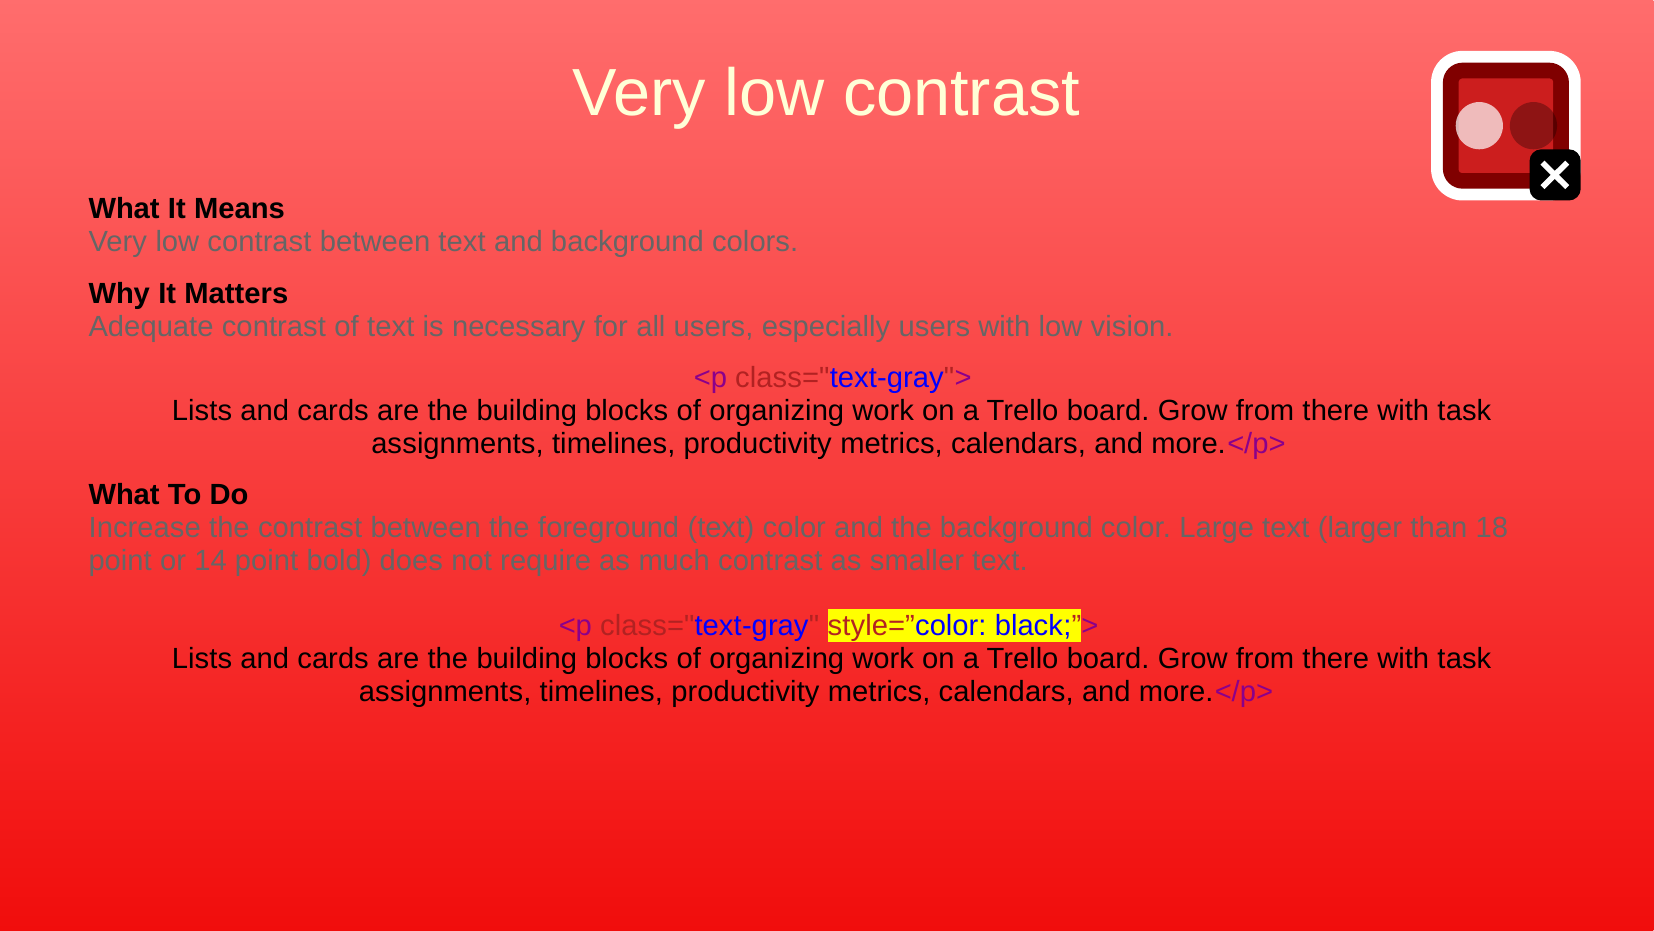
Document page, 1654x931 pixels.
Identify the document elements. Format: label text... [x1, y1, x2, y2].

subtitle What It Means Very low contrast between text and background colors. Why It Matters Adequate contrast of text is necessary for all users, especially users with low vision. <p class="text-gray"> Lists and cards are the building blocks of organizing work on a Trello board. Grow from there with task assignments, timelines, productivity metrics, calendars, and more.</p> What To Do Increase the contrast between the foreground (text) color and the background color. Large text (larger than 18 point or 14 point bold) does not require as much contrast as smaller text. <p class="text-gray" style=”color: black;”> Lists and cards are the building blocks of organizing work on a Trello board. Grow from there with task assignments, timelines, productivity metrics, calendars, and more.</p> [88, 192, 1577, 857]
picture [1417, 37, 1595, 215]
title Very low contrast [82, 37, 1417, 148]
